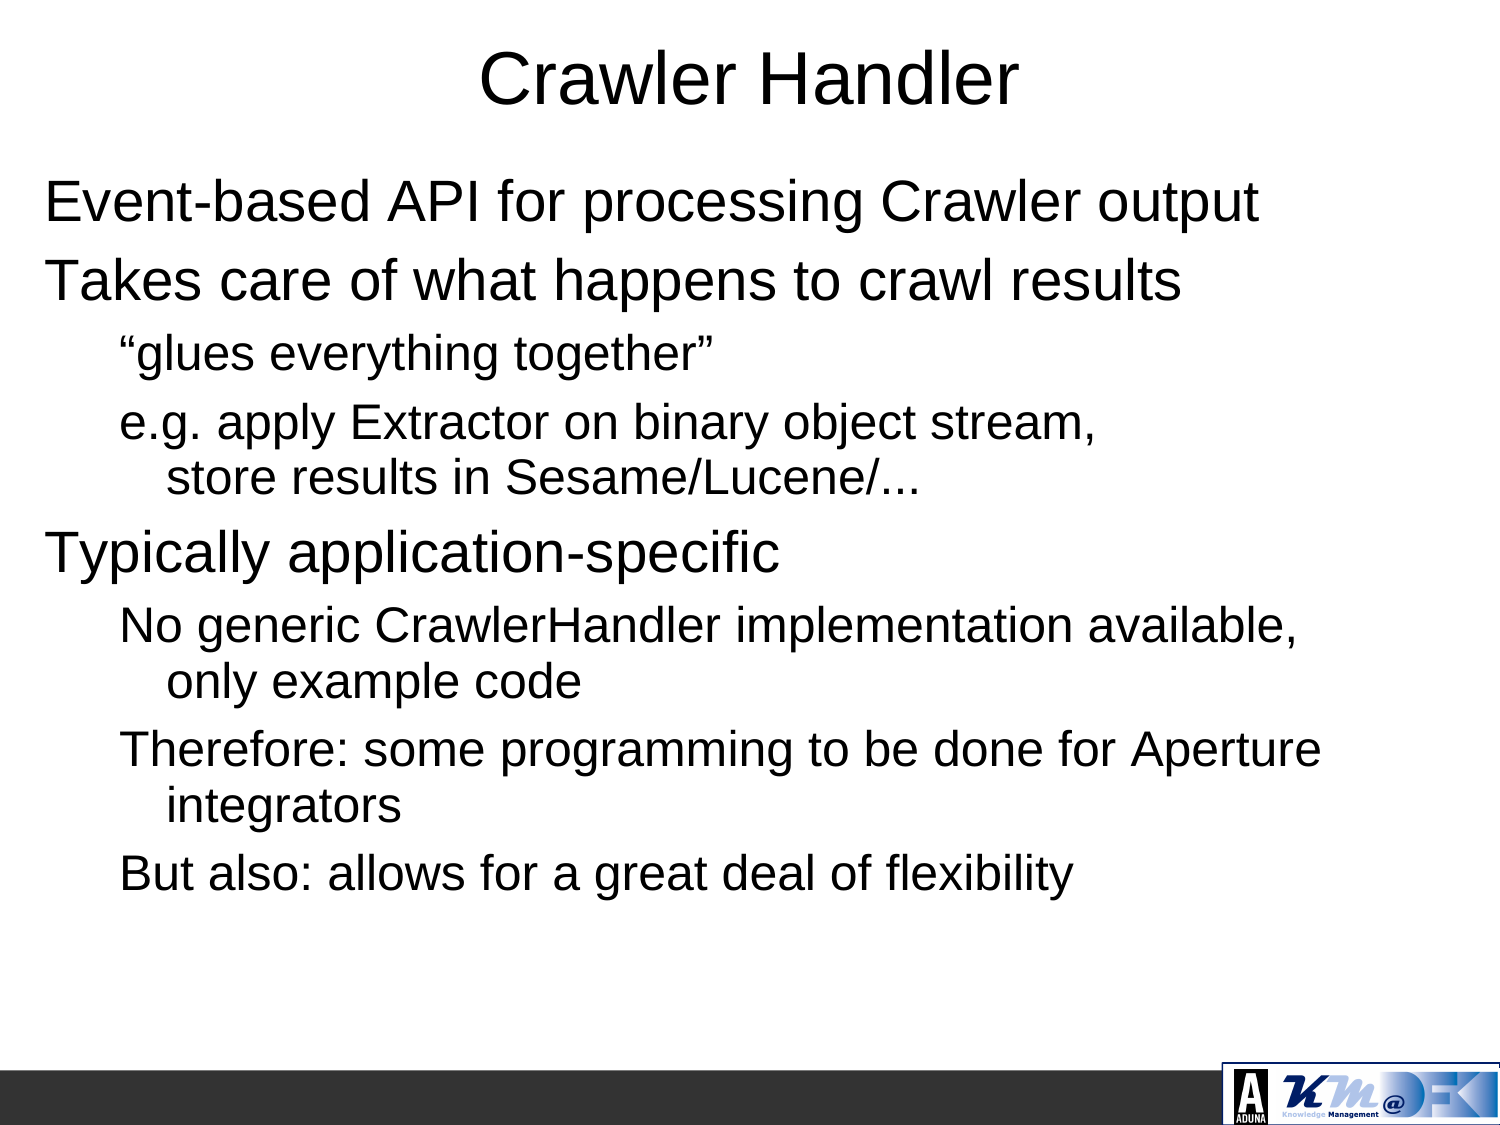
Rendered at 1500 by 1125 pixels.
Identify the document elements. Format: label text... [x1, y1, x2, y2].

picture [1276, 1068, 1500, 1124]
picture [1234, 1069, 1268, 1125]
list Event-based API for processing Crawler output Takes care of what happens to crawl results “glues everything together” e.g. apply Extractor on binary object stream, store results in Sesame/Lucene/... Typically application-specific No generic CrawlerHandler implementation available, only example code Therefore: some programming to be done for Aperture integrators But also: allows for a great deal of flexibility [29, 160, 1471, 1047]
title Crawler Handler [29, 19, 1471, 138]
